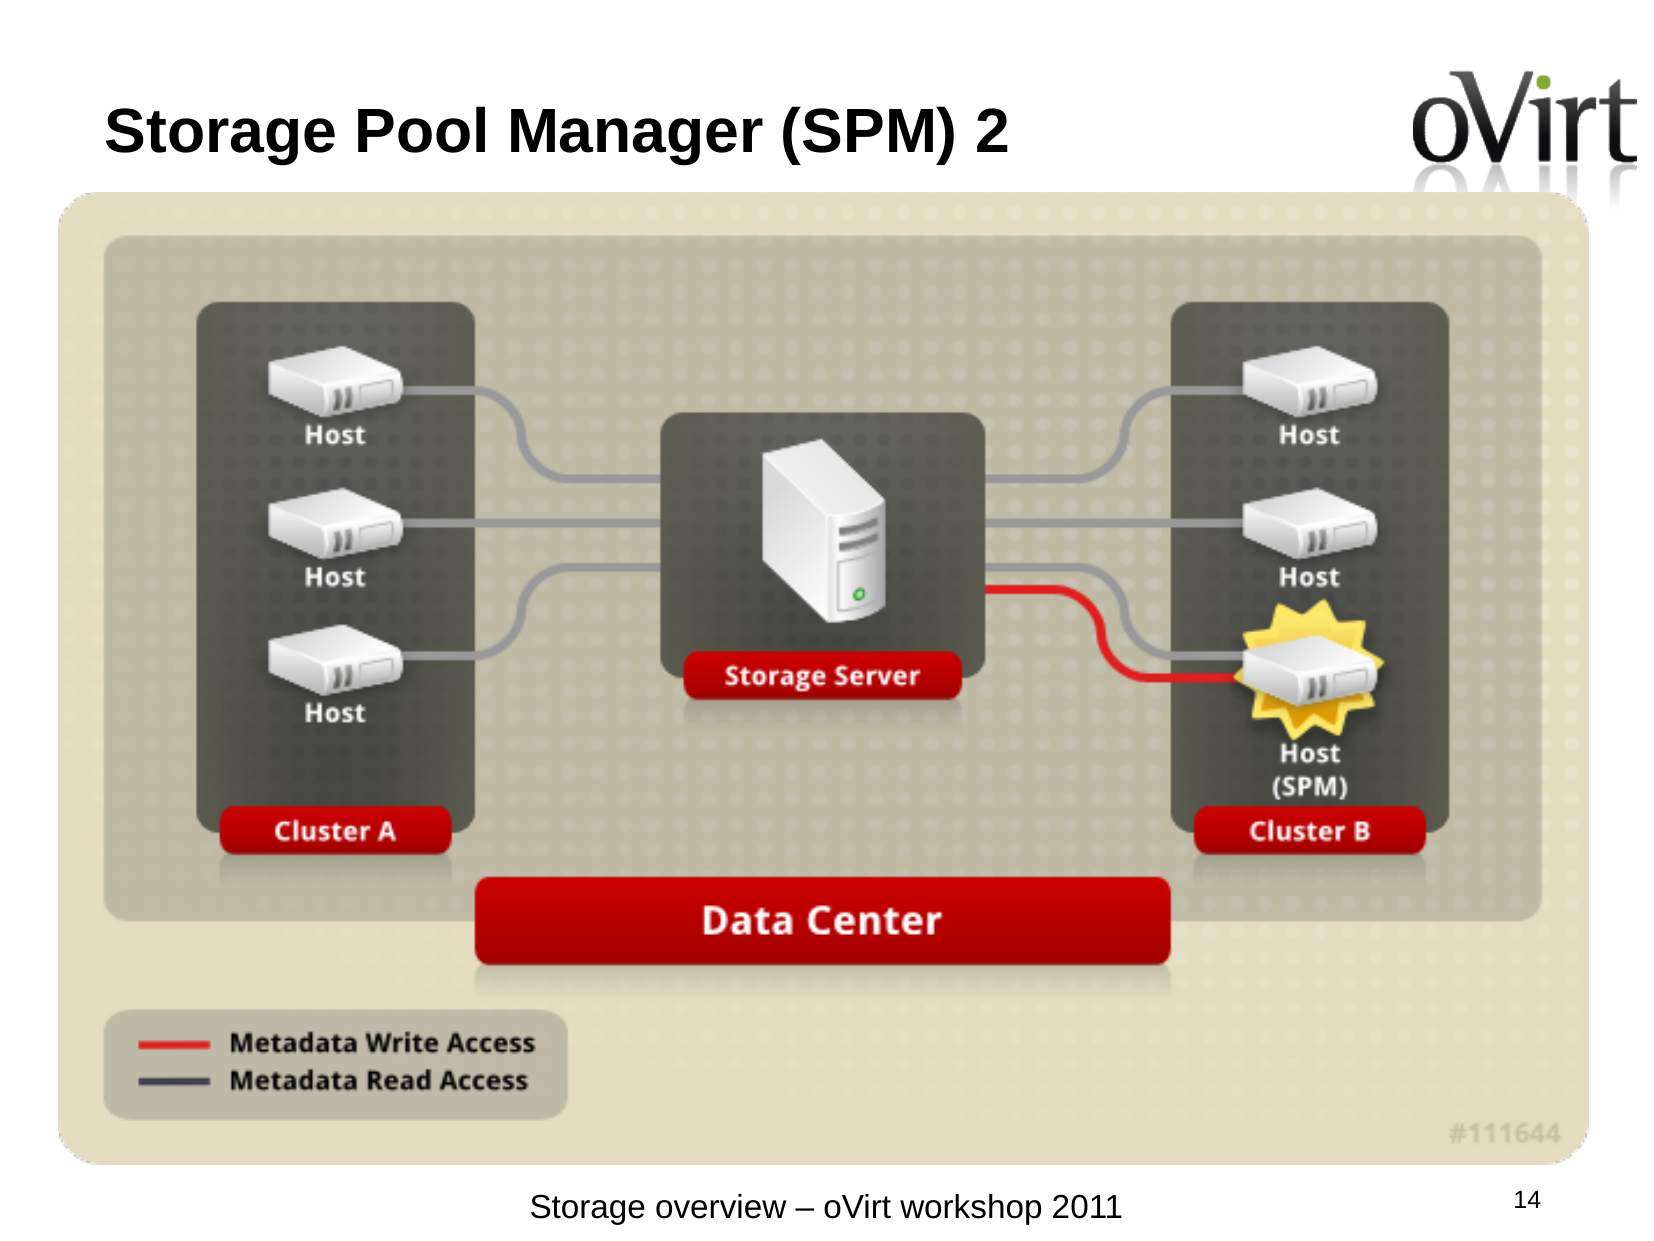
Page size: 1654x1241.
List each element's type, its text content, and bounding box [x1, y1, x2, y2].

picture [58, 63, 1637, 1165]
title Storage Pool Manager (SPM) 2 [82, 37, 1303, 192]
